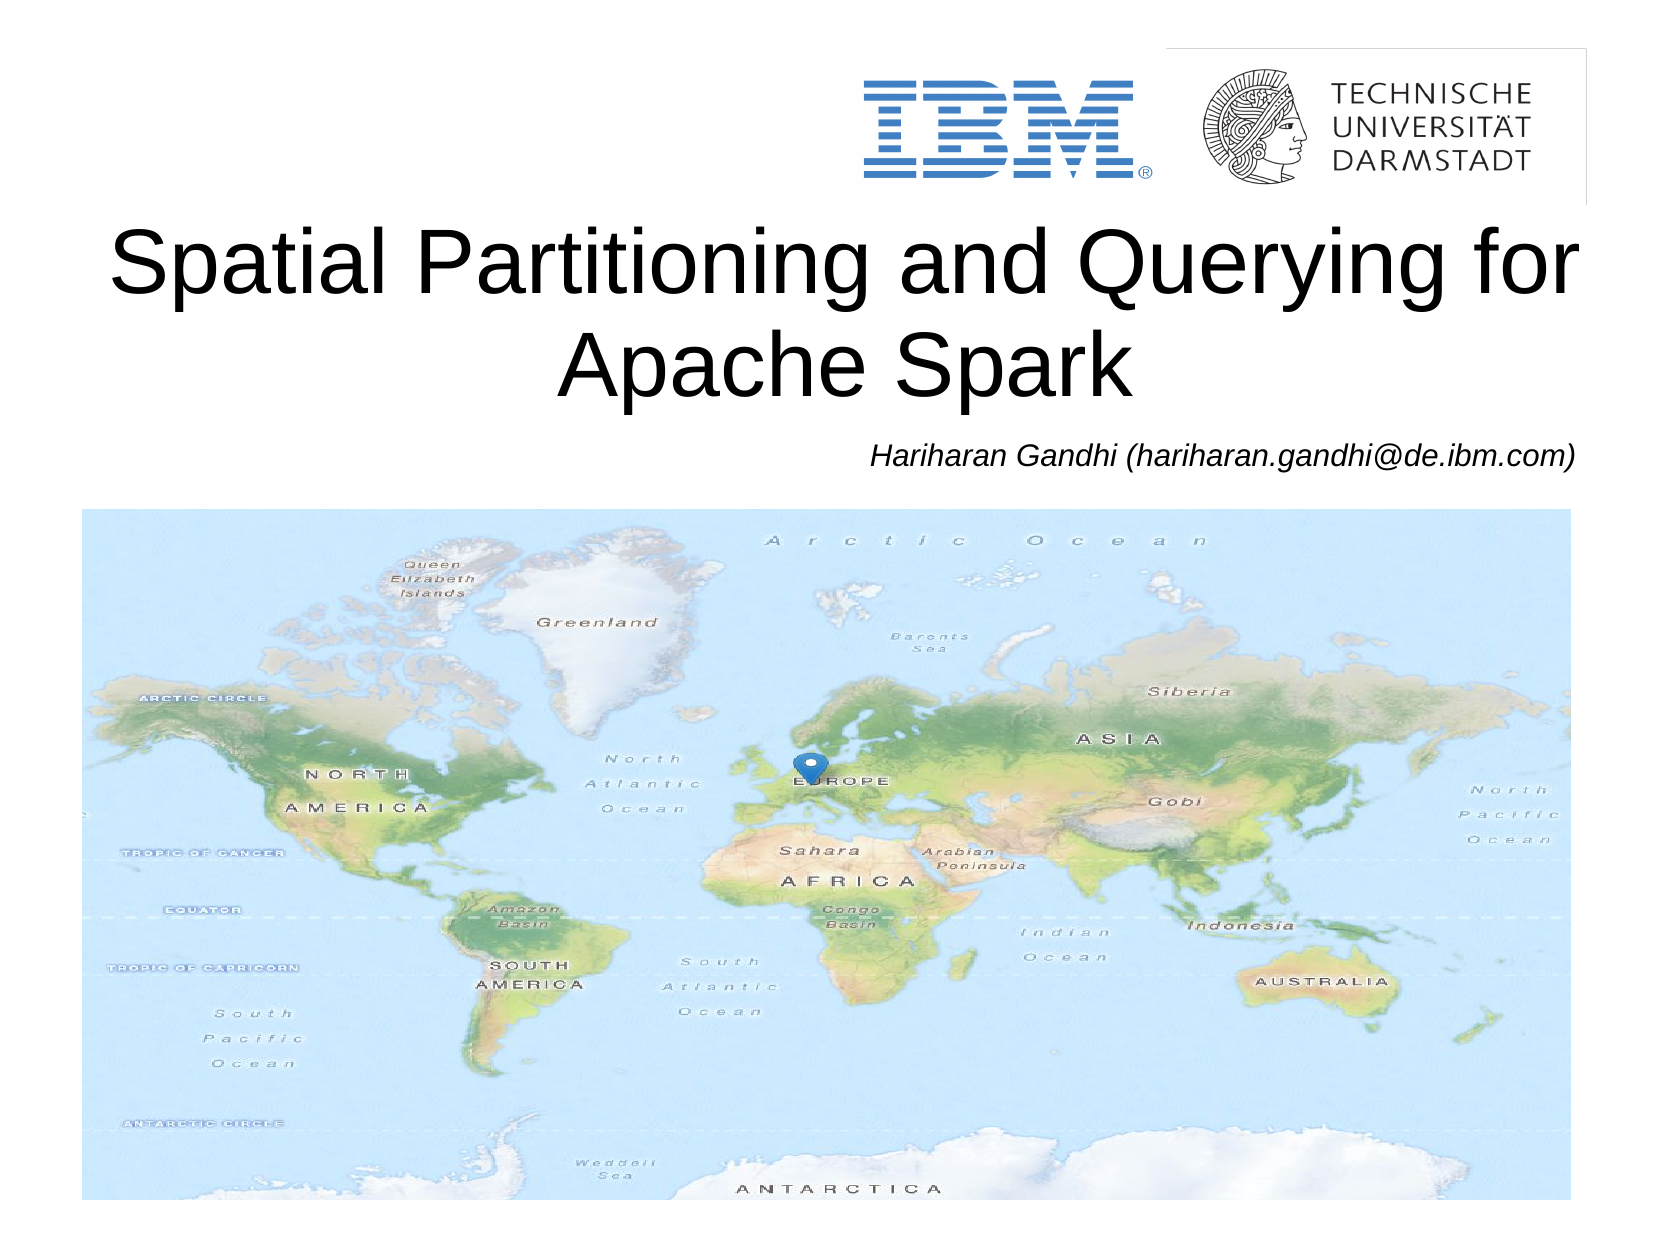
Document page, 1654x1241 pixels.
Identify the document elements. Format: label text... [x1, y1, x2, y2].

text_box Hariharan Gandhi (hariharan.gandhi@de.ibm.com) [855, 430, 1593, 481]
title Spatial Partitioning and Querying for Apache Spark [101, 210, 1591, 418]
picture [840, 44, 1591, 209]
picture [82, 509, 1571, 1201]
